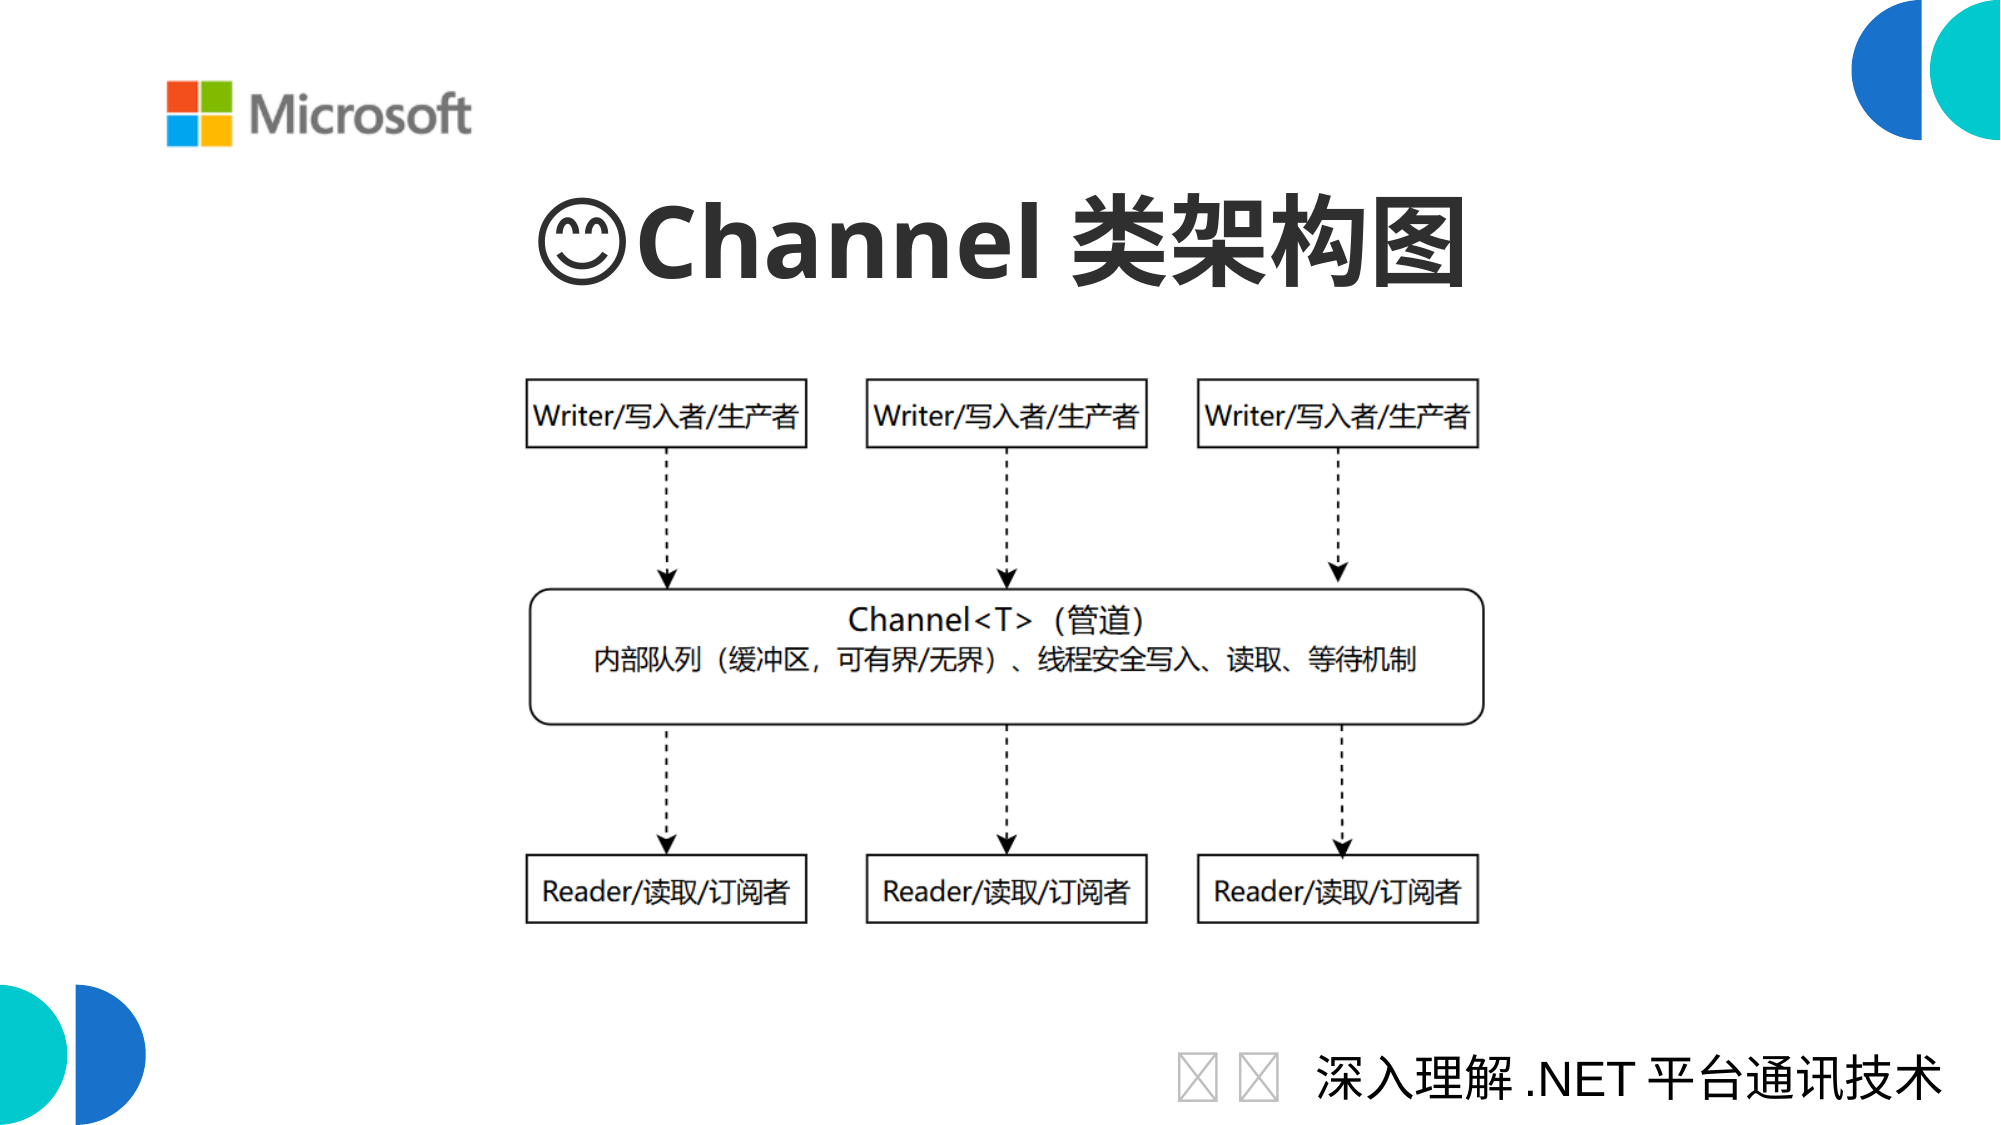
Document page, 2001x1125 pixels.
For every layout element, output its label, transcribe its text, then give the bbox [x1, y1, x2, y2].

title 😊Channel类架构图 [138, 145, 1862, 332]
picture [472, 352, 1525, 959]
picture [85, 41, 552, 189]
text_box [1702, 6, 2001, 160]
subtitle 🚀 🚀 深入理解.NET平台通讯技术 [1173, 1046, 1952, 1107]
